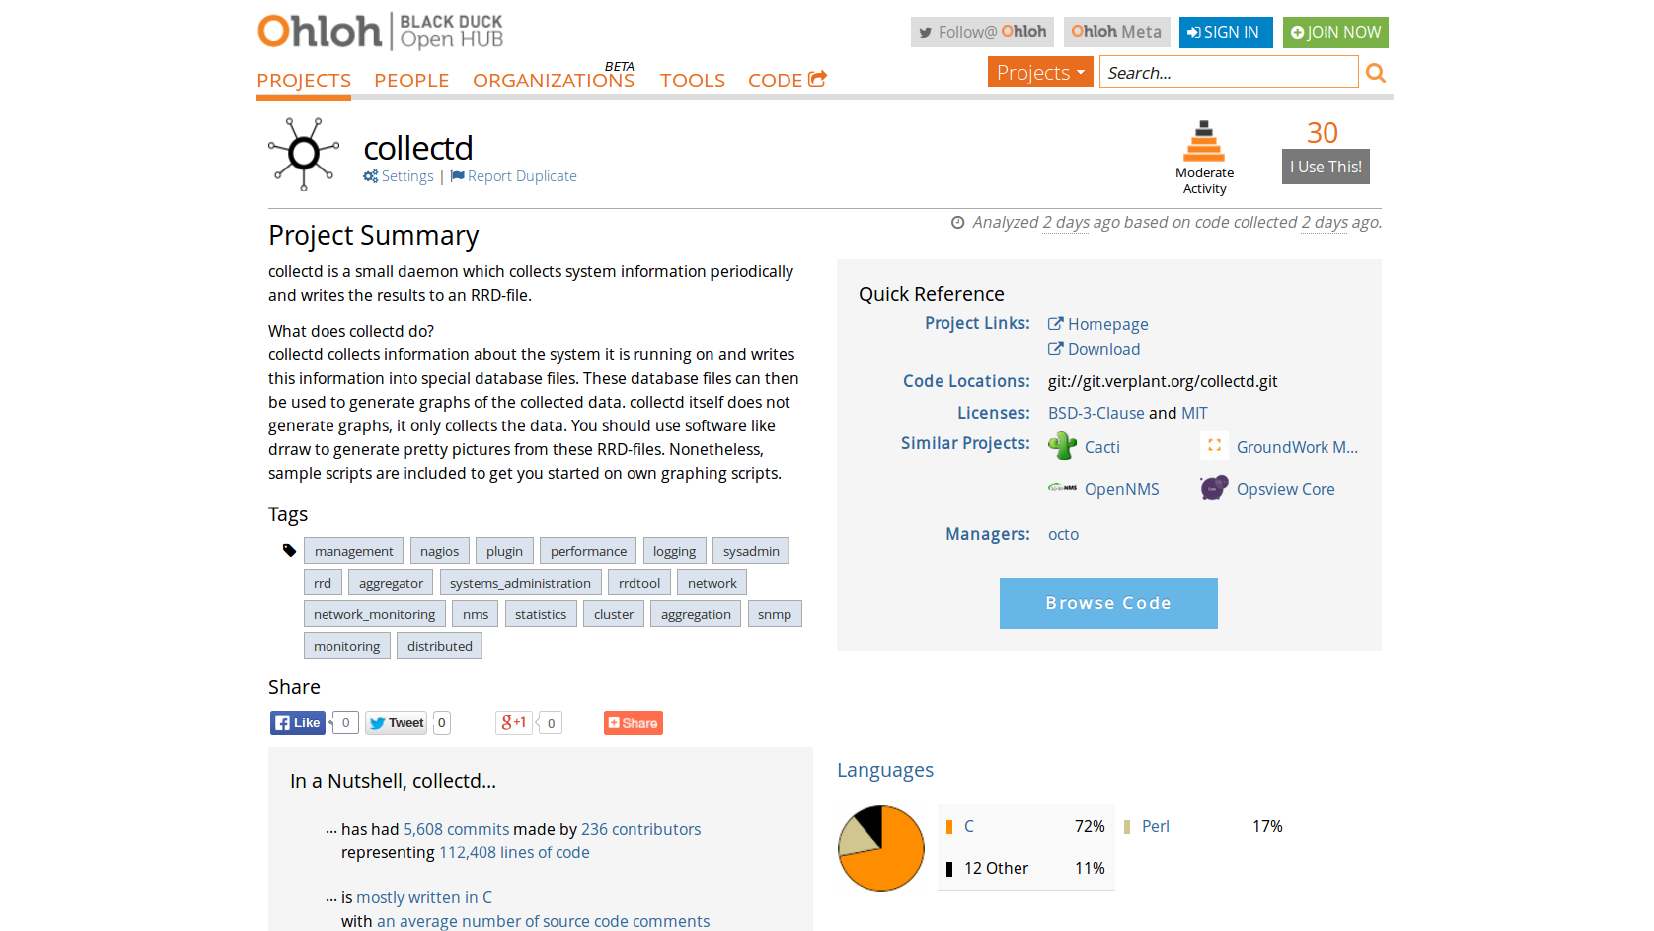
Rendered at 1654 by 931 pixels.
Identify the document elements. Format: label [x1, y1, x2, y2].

picture [251, 0, 1403, 931]
